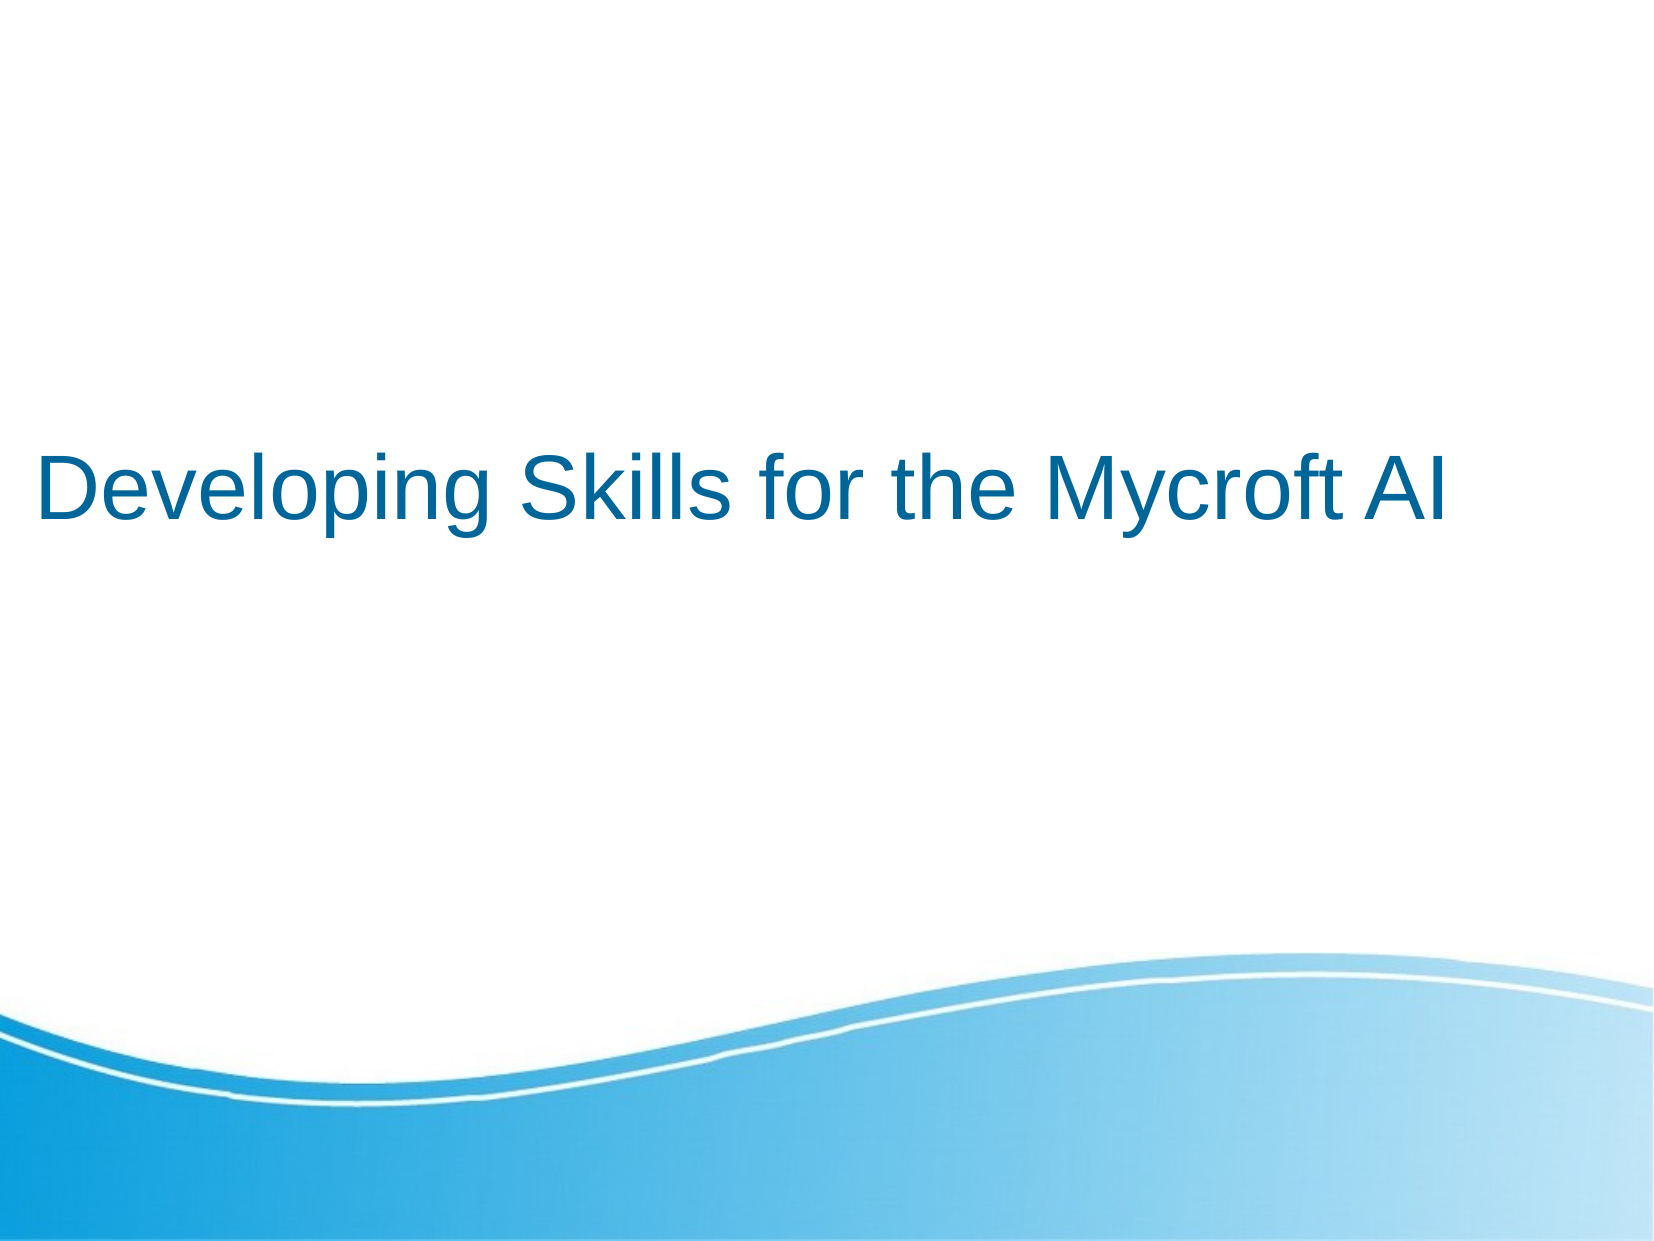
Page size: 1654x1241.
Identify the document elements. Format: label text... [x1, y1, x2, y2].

title Developing Skills for the Mycroft AI [0, 384, 1489, 592]
picture [0, 952, 1654, 1241]
